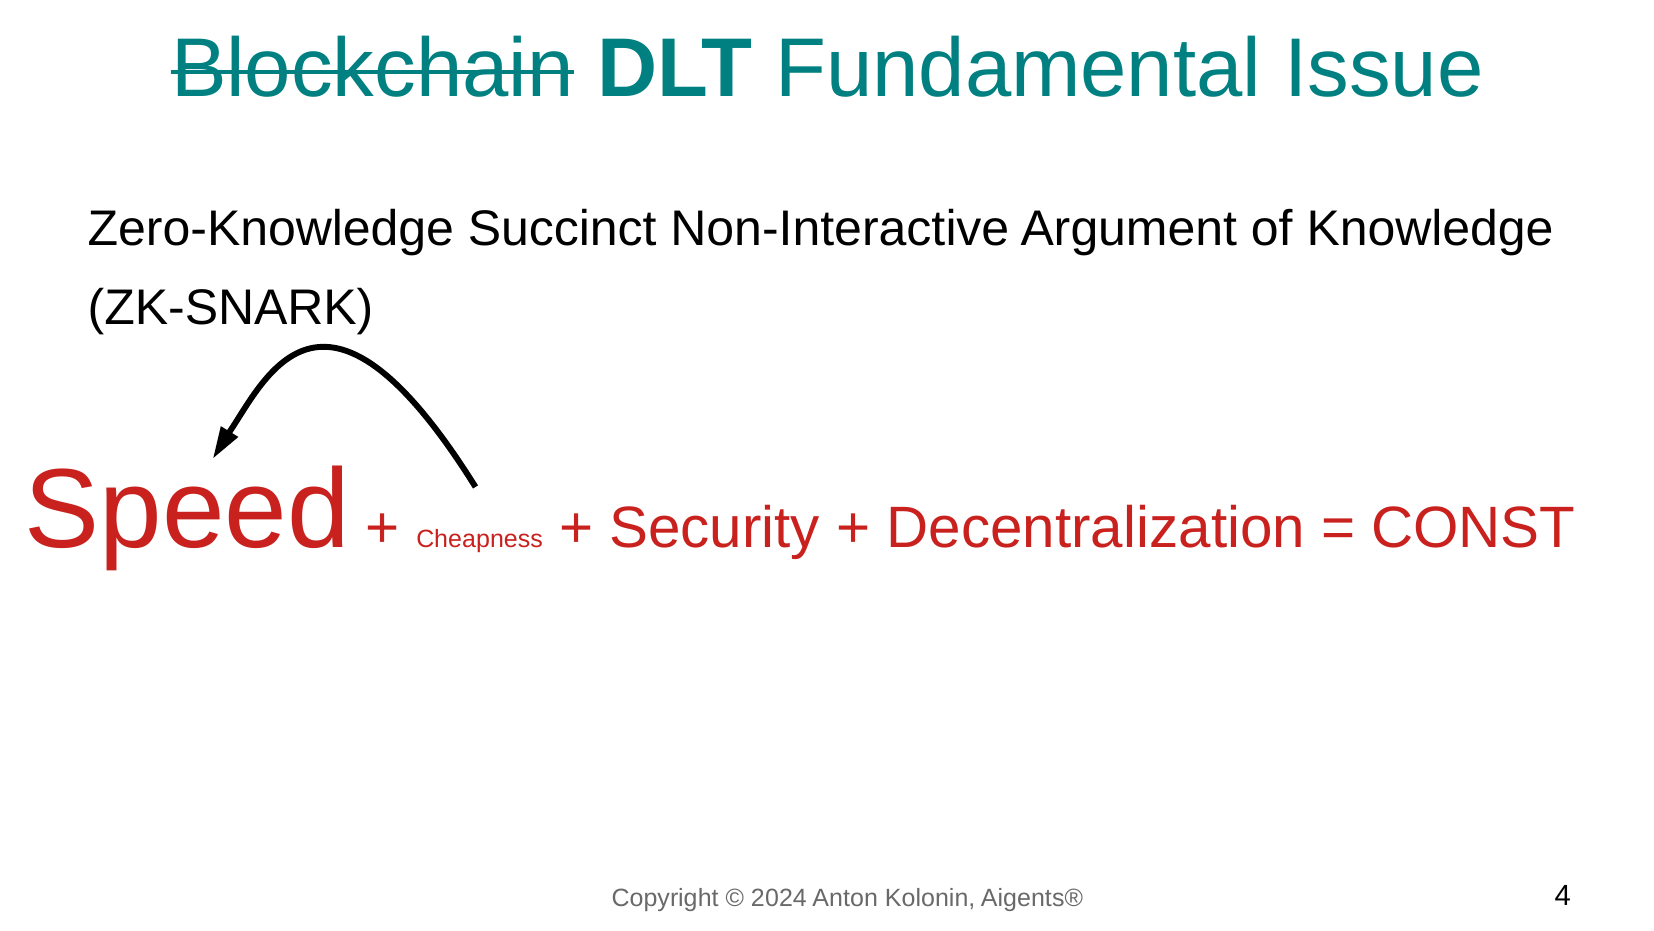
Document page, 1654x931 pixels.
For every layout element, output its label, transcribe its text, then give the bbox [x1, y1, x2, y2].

text_box Speed + Cheapness + Security + Decentralization = CONST [9, 438, 1647, 644]
text_box Blockchain DLT Fundamental Issue [0, 0, 1630, 135]
text_box Zero-Knowledge Succinct Non-Interactive Argument of Knowledge (ZK-SNARK) [72, 192, 1570, 343]
